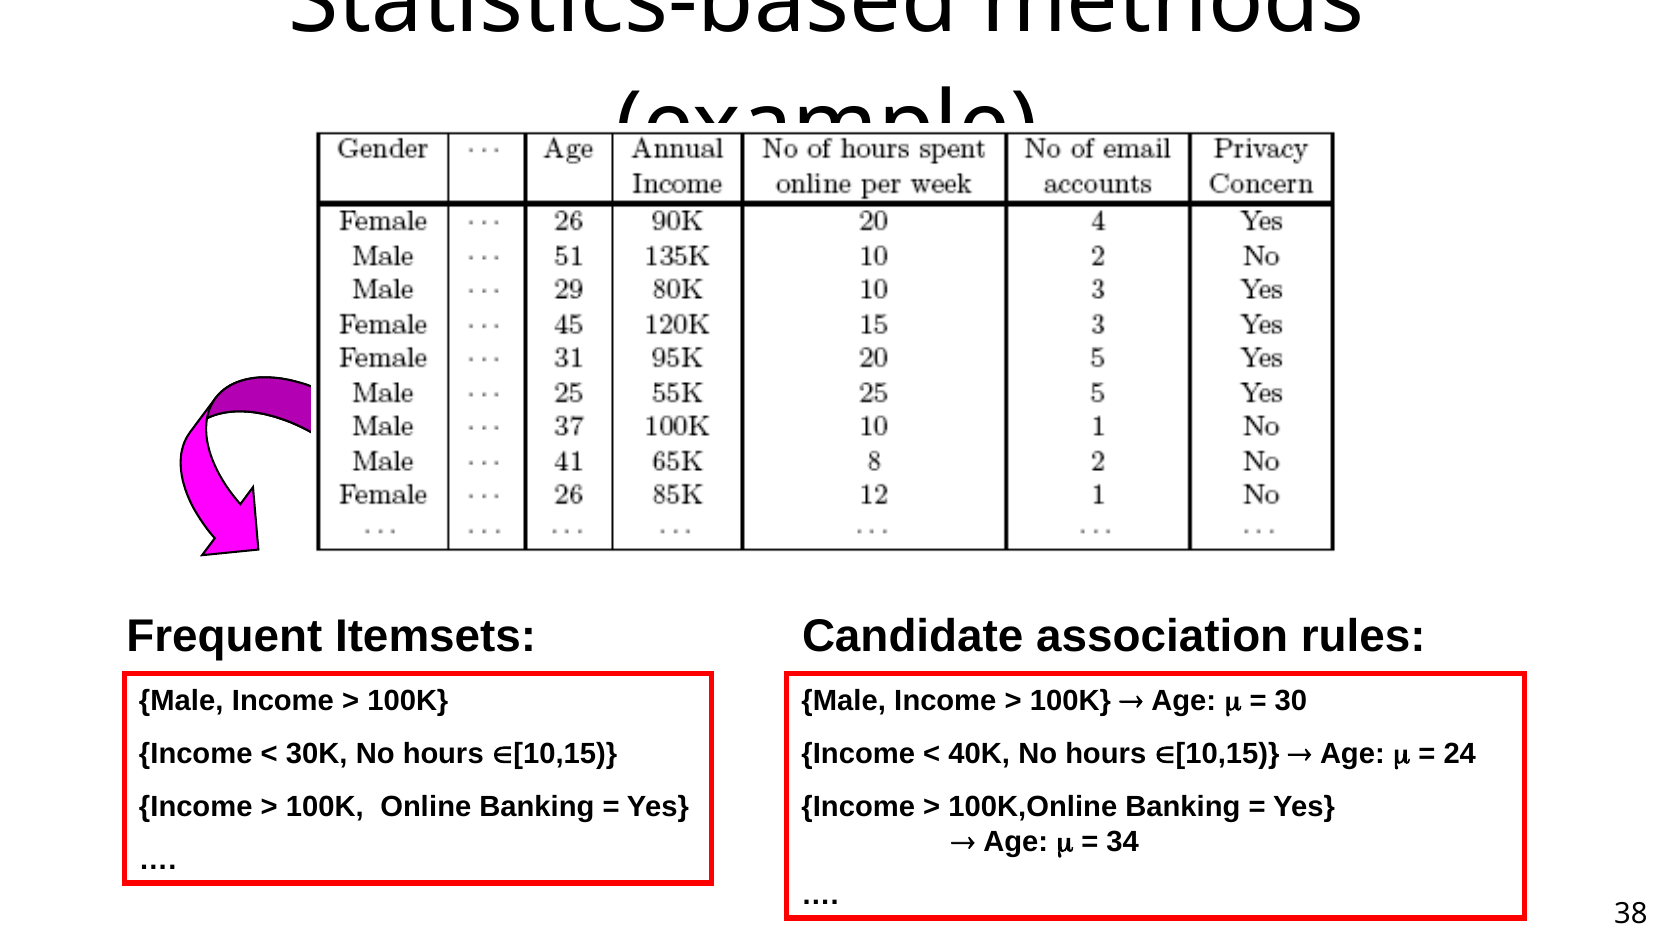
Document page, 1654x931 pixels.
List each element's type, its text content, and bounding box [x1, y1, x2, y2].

text_box {Male, Income > 100K}  Age:  = 30 {Income < 40K, No hours [10,15)}  Age:  = 24 {Income > 100K,Online Banking = Yes}  Age:  = 34 …. [786, 673, 1525, 919]
title Statistics-based methods (example) [82, 1, 1571, 116]
text_box {Male, Income > 100K} {Income < 30K, No hours [10,15)} {Income > 100K, Online Banking = Yes} …. [124, 673, 712, 884]
text_box [180, 377, 311, 556]
picture [311, 123, 1337, 557]
text_box Candidate association rules: [787, 598, 1513, 669]
text_box Frequent Itemsets: [111, 598, 712, 669]
